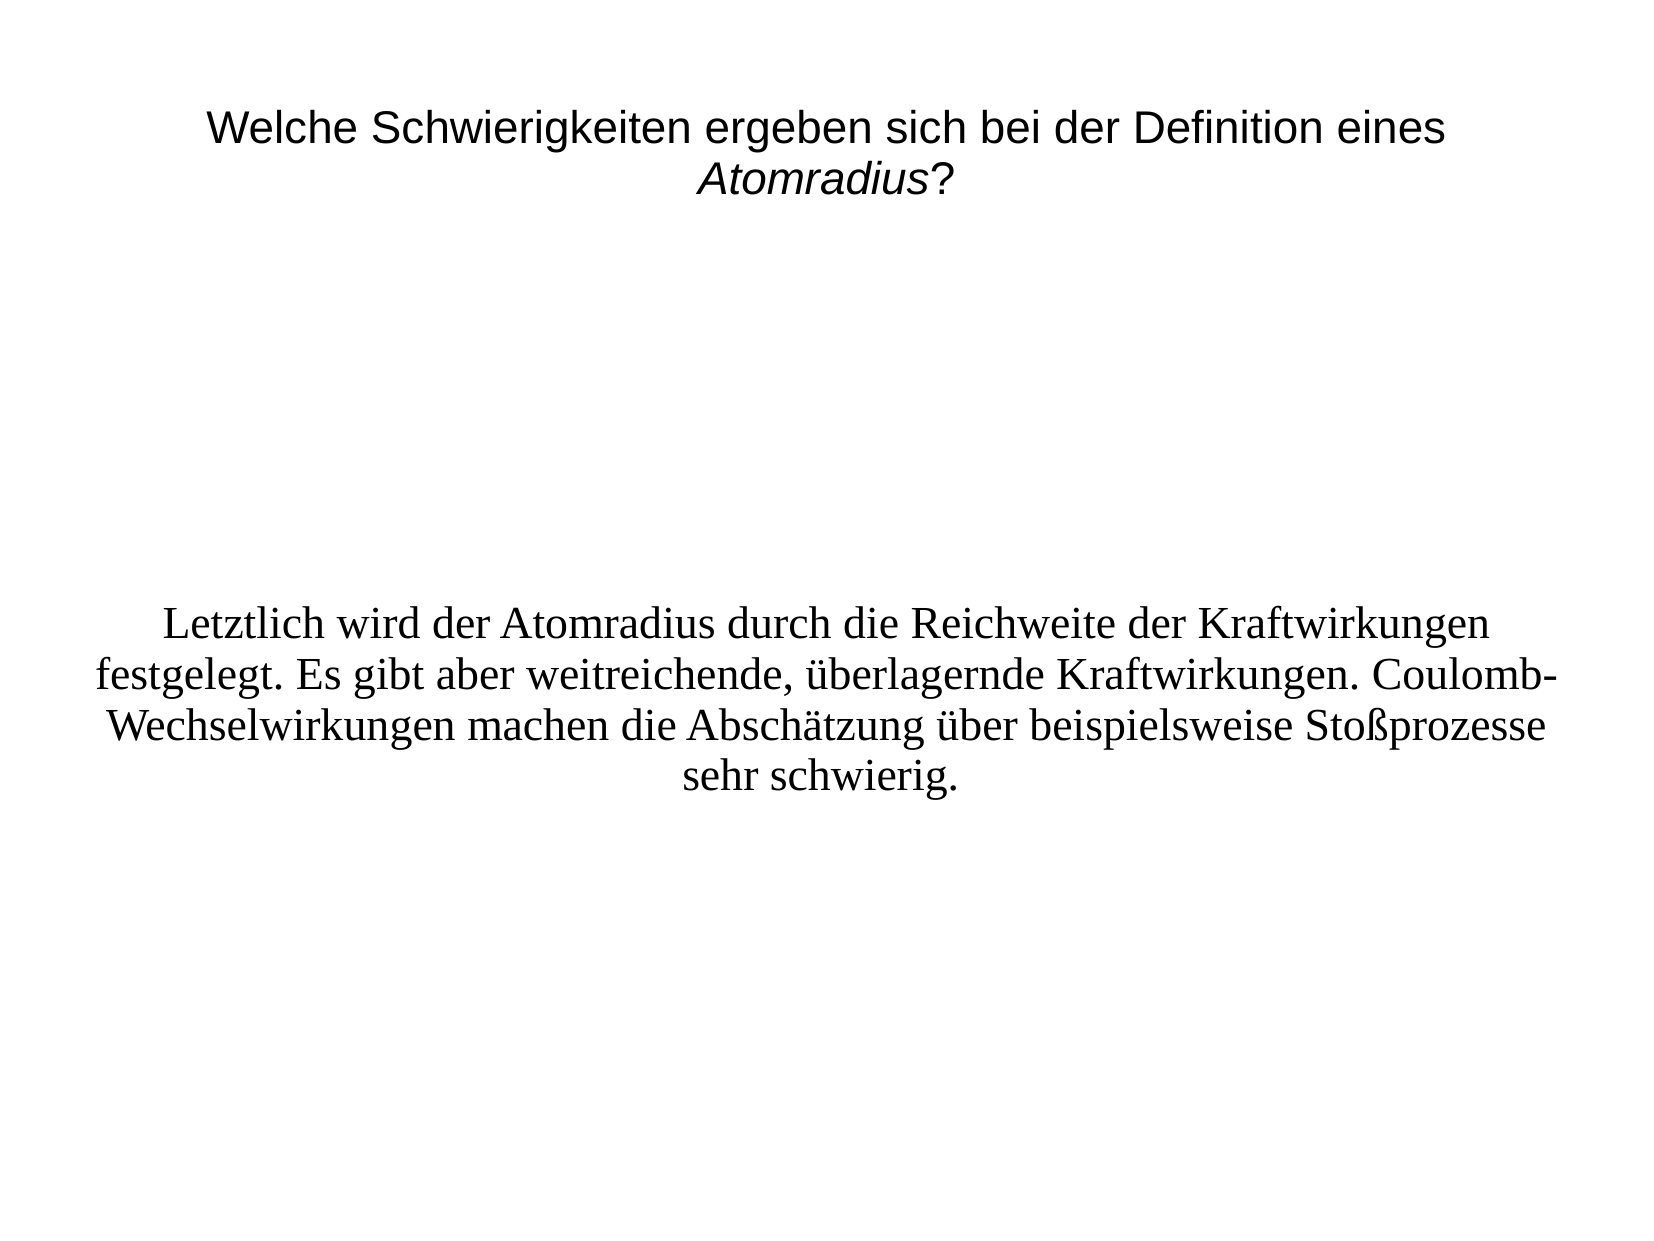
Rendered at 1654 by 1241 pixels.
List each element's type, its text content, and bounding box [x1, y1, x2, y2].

title Welche Schwierigkeiten ergeben sich bei der Definition eines Atomradius? [82, 49, 1571, 257]
subtitle Letztlich wird der Atomradius durch die Reichweite der Kraftwirkungen festgelegt. Es gibt aber weitreichende, überlagernde Kraftwirkungen. Coulomb-Wechselwirkungen machen die Abschätzung über beispielsweise Stoßprozesse sehr schwierig. [82, 290, 1571, 1109]
